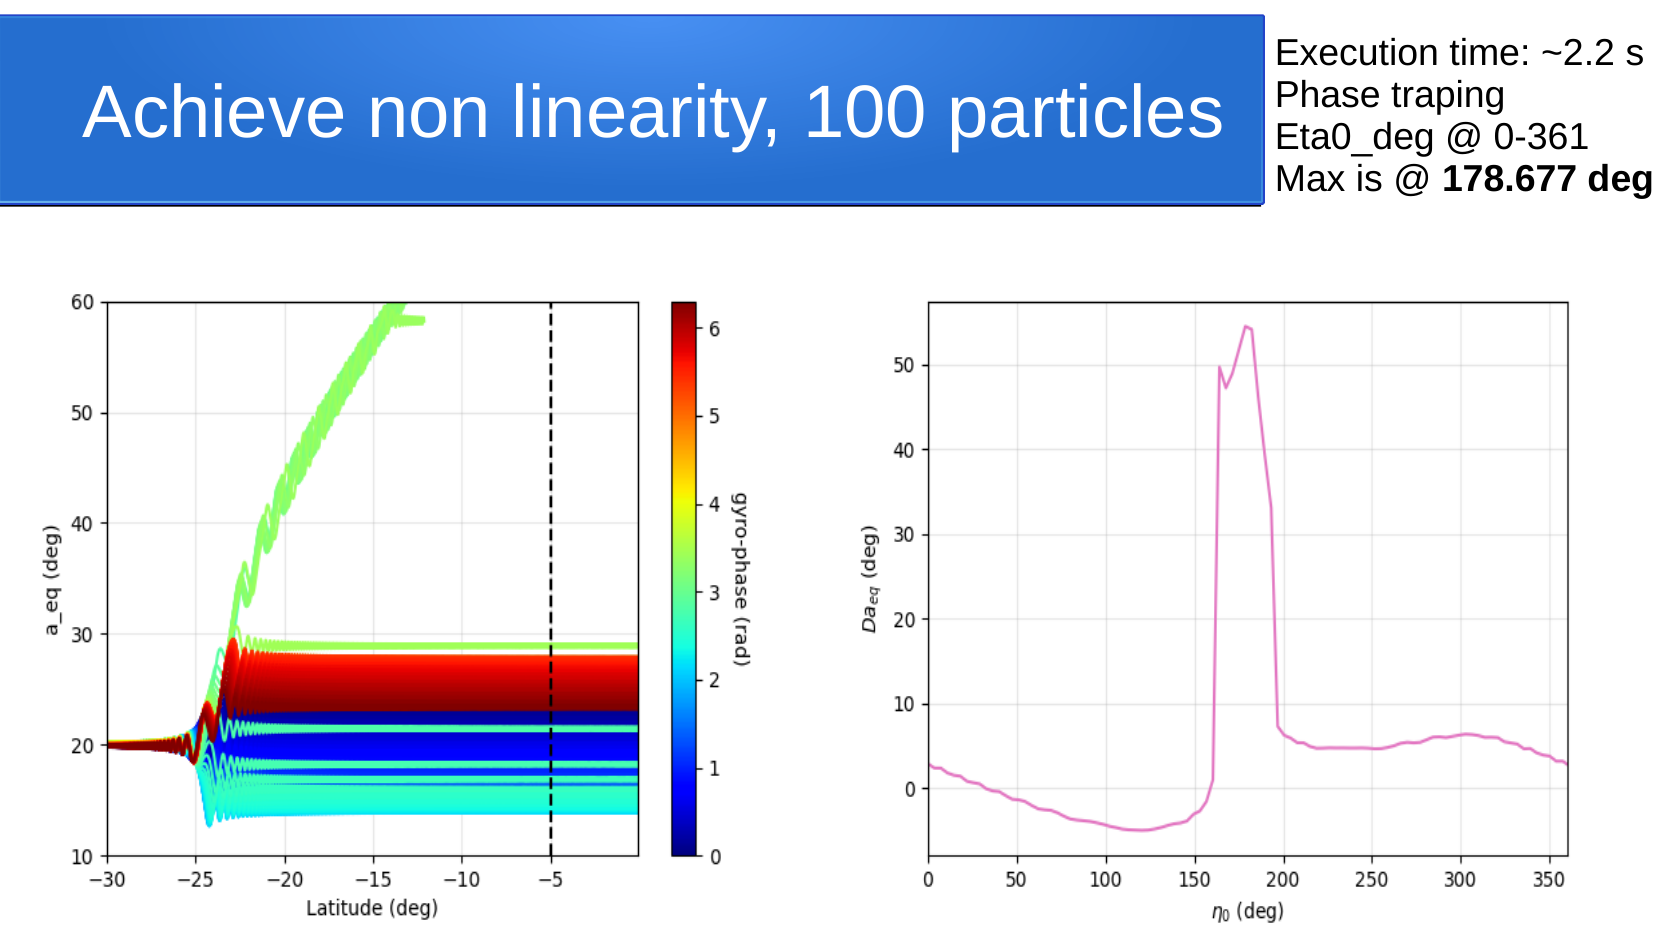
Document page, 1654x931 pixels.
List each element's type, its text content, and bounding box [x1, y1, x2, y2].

text_box Execution time: ~2.2 s Phase traping Eta0_deg @ 0-361 Max is @ 178.677 deg [1260, 0, 1654, 376]
picture [0, 215, 1650, 931]
title Achieve non linearity, 100 particles [82, 35, 1235, 189]
